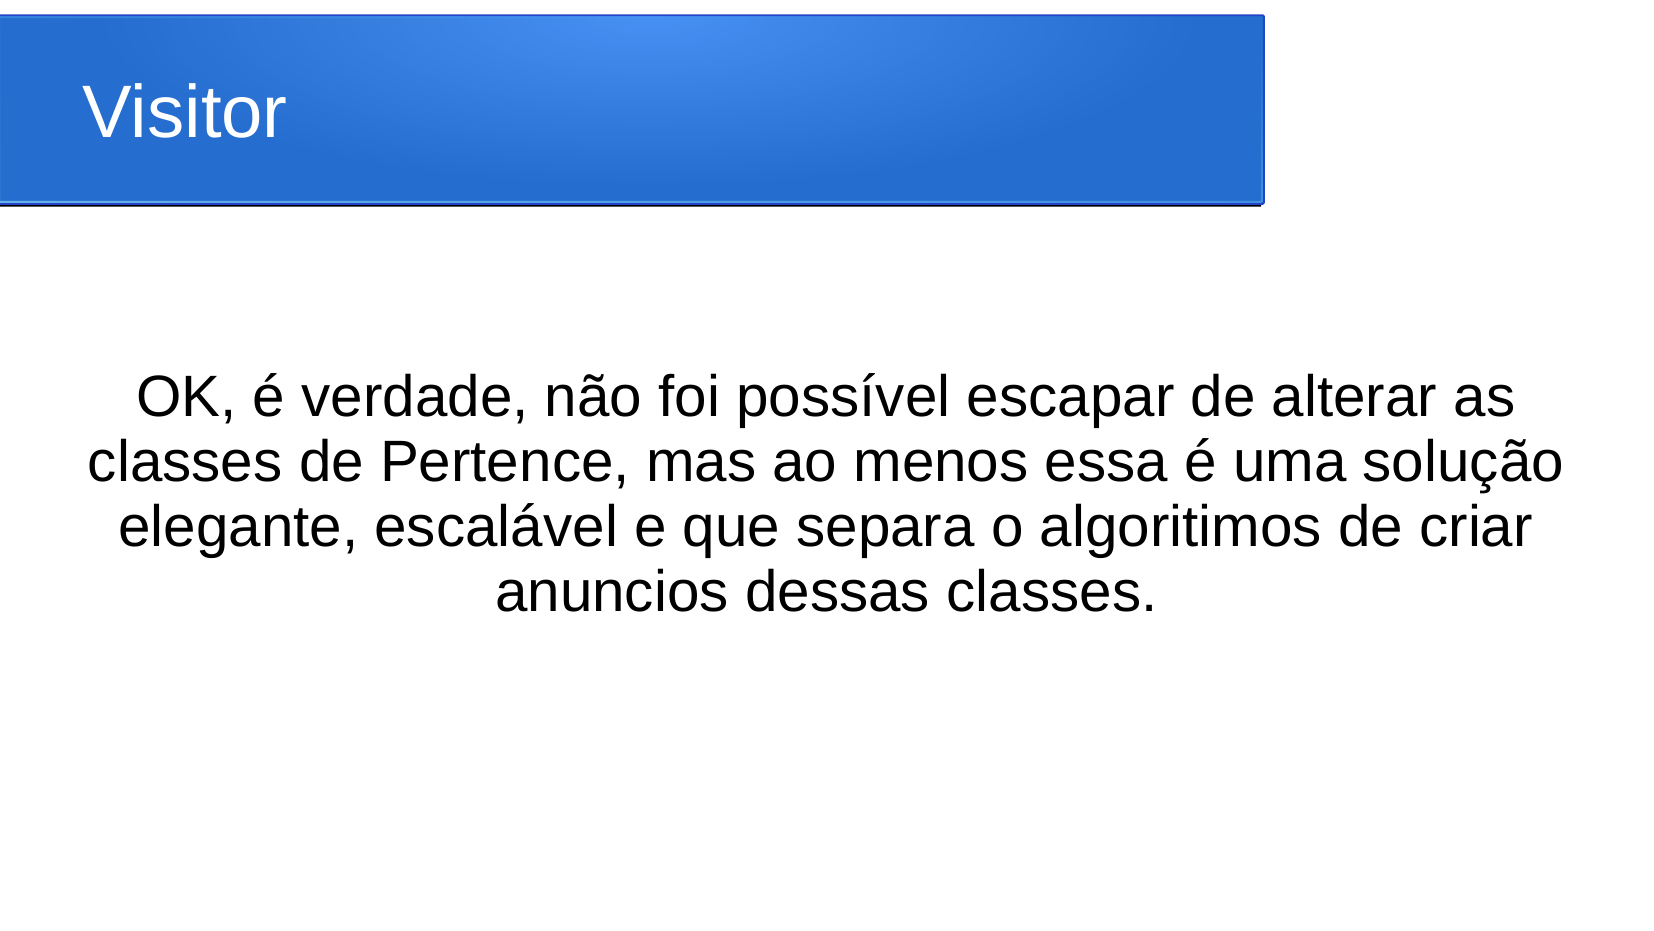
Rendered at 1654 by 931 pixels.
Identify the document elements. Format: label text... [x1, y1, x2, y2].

subtitle OK, é verdade, não foi possível escapar de alterar as classes de Pertence, mas ao menos essa é uma solução elegante, escalável e que separa o algoritimos de criar anuncios dessas classes. [82, 224, 1571, 764]
title Visitor [82, 35, 1235, 189]
